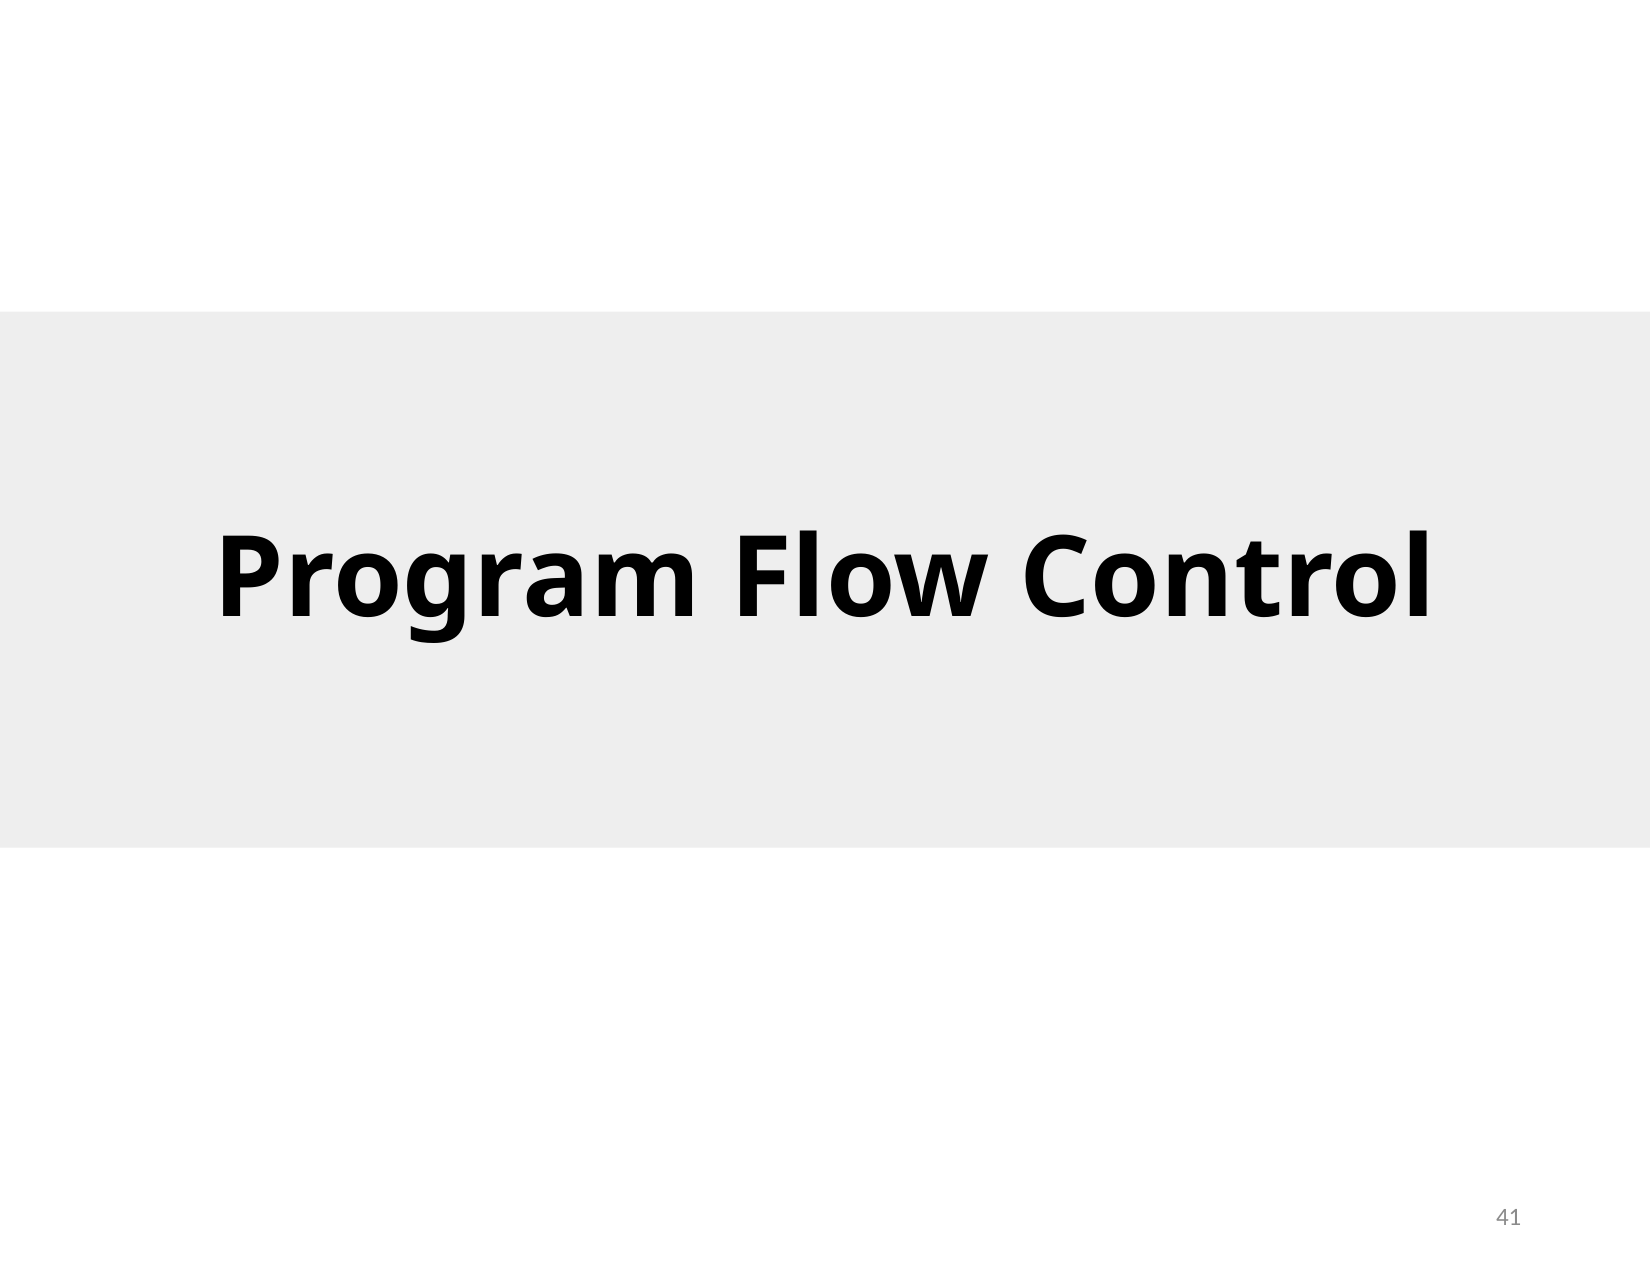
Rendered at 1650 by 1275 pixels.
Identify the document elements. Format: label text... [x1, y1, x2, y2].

title Program Flow Control [0, 311, 1650, 848]
